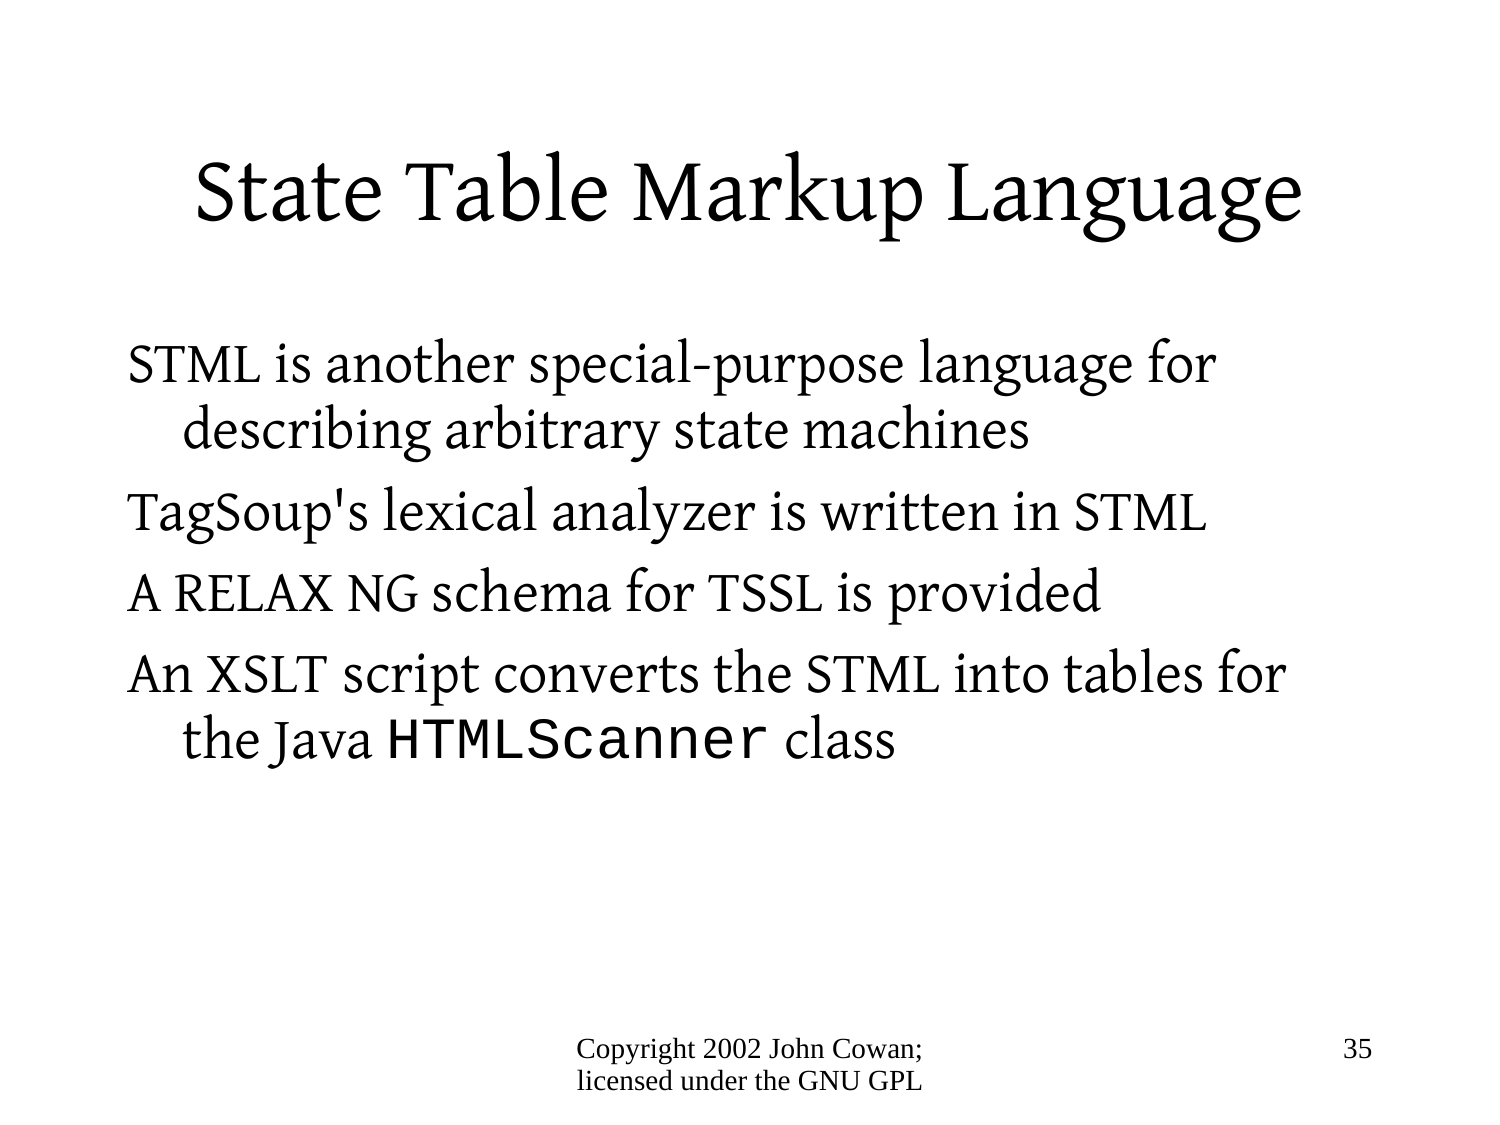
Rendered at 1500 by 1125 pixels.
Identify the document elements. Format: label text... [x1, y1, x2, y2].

list STML is another special-purpose language for describing arbitrary state machines TagSoup's lexical analyzer is written in STML A RELAX NG schema for TSSL is provided An XSLT script converts the STML into tables for the Java HTMLScanner class [112, 324, 1388, 1023]
title State Table Markup Language [112, 99, 1388, 288]
text_box Copyright 2002 John Cowan; licensed under the GNU GPL [512, 1025, 988, 1107]
text_box 35 [1074, 1025, 1388, 1074]
